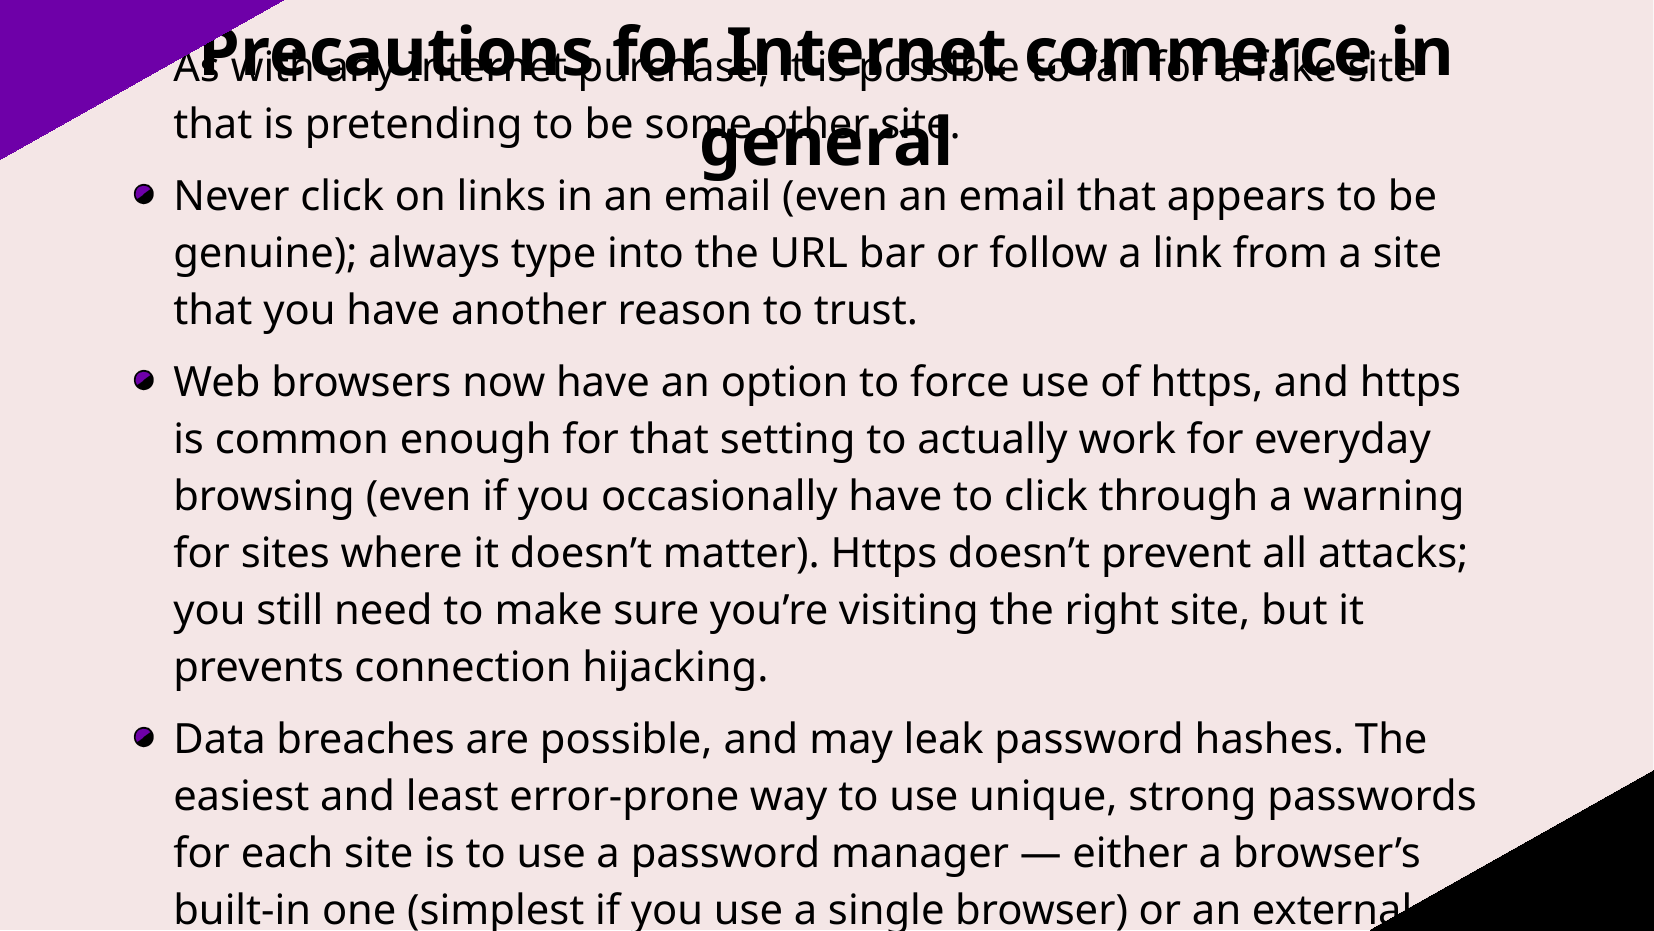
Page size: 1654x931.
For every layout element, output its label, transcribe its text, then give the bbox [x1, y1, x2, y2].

picture [147, 73, 155, 78]
text_box [1370, 770, 1654, 931]
title Precautions for Internet commerce in general [82, 35, 1571, 154]
text_box [0, 0, 284, 160]
subtitle As with any Internet purchase, it is possible to fall for a fake site that is pretending to be some other site. Never click on links in an email (even an email that appears to be genuine); always type into the URL bar or follow a link from a site that you have another reason to trust. Web browsers now have an option to force use of https, and https is common enough for that setting to actually work for everyday browsing (even if you occasionally have to click through a warning for sites where it doesn’t matter). Https doesn’t prevent all attacks; you still need to make sure you’re visiting the right site, but it prevents connection hijacking. Data breaches are possible, and may leak password hashes. The easiest and least error-prone way to use unique, strong passwords for each site is to use a password manager — either a browser’s built-in one (simplest if you use a single browser) or an external one. [132, 140, 1487, 890]
